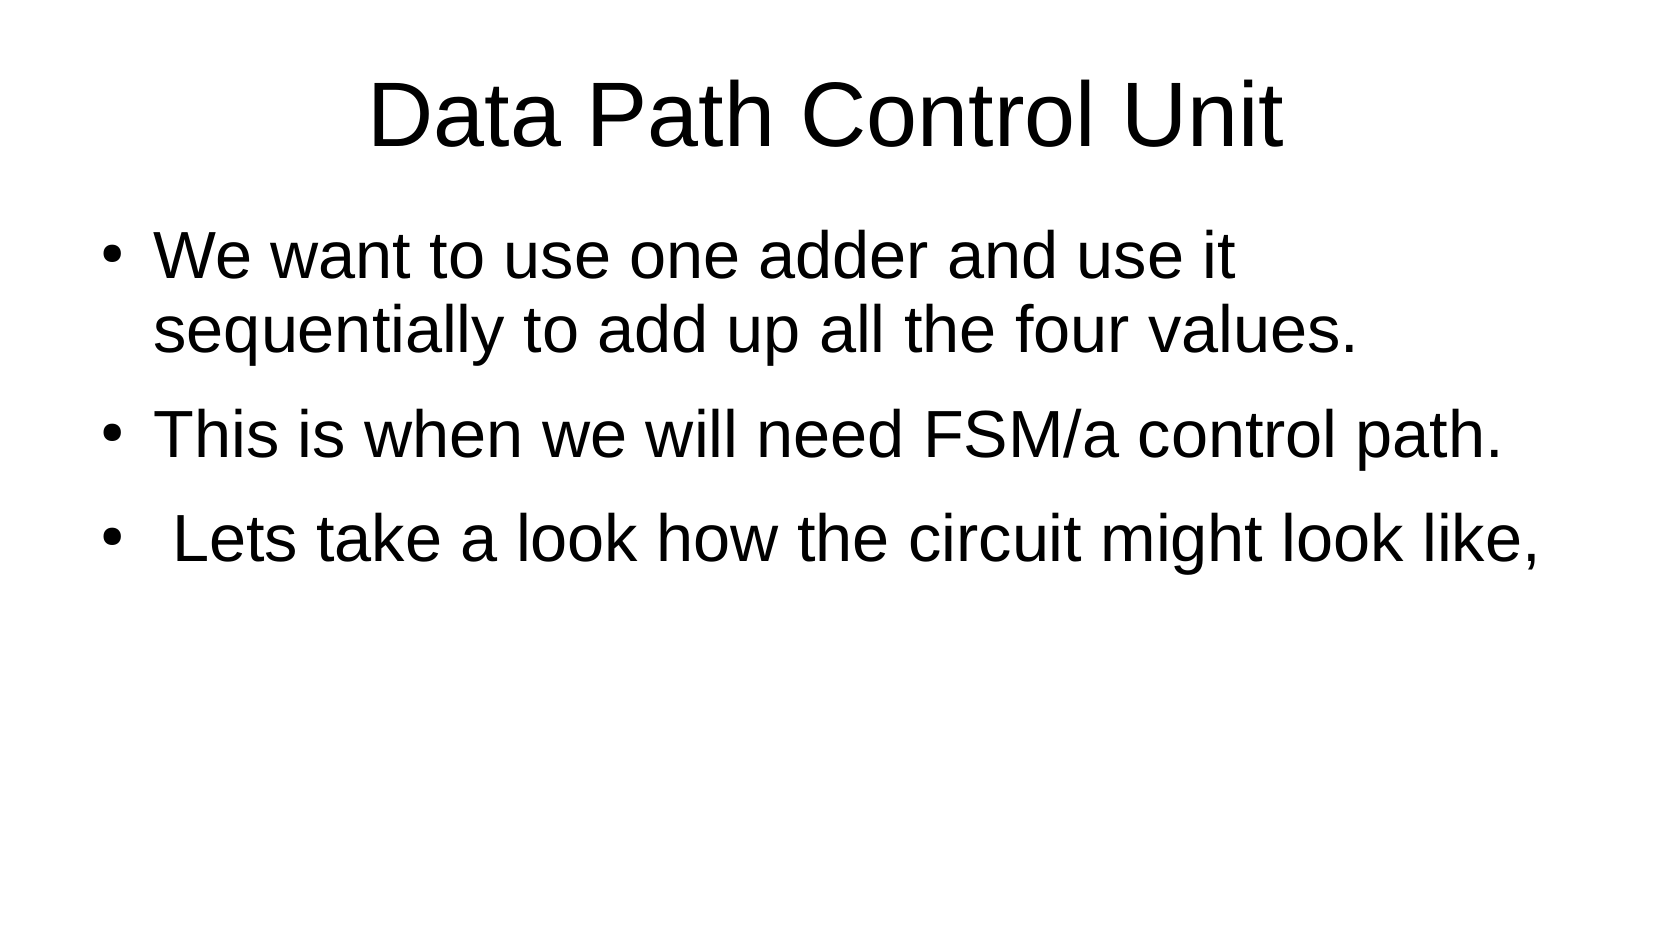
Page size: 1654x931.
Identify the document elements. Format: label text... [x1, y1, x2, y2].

title Data Path Control Unit [82, 37, 1571, 193]
list We want to use one adder and use it sequentially to add up all the four values. This is when we will need FSM/a control path. Lets take a look how the circuit might look like, [82, 217, 1571, 758]
